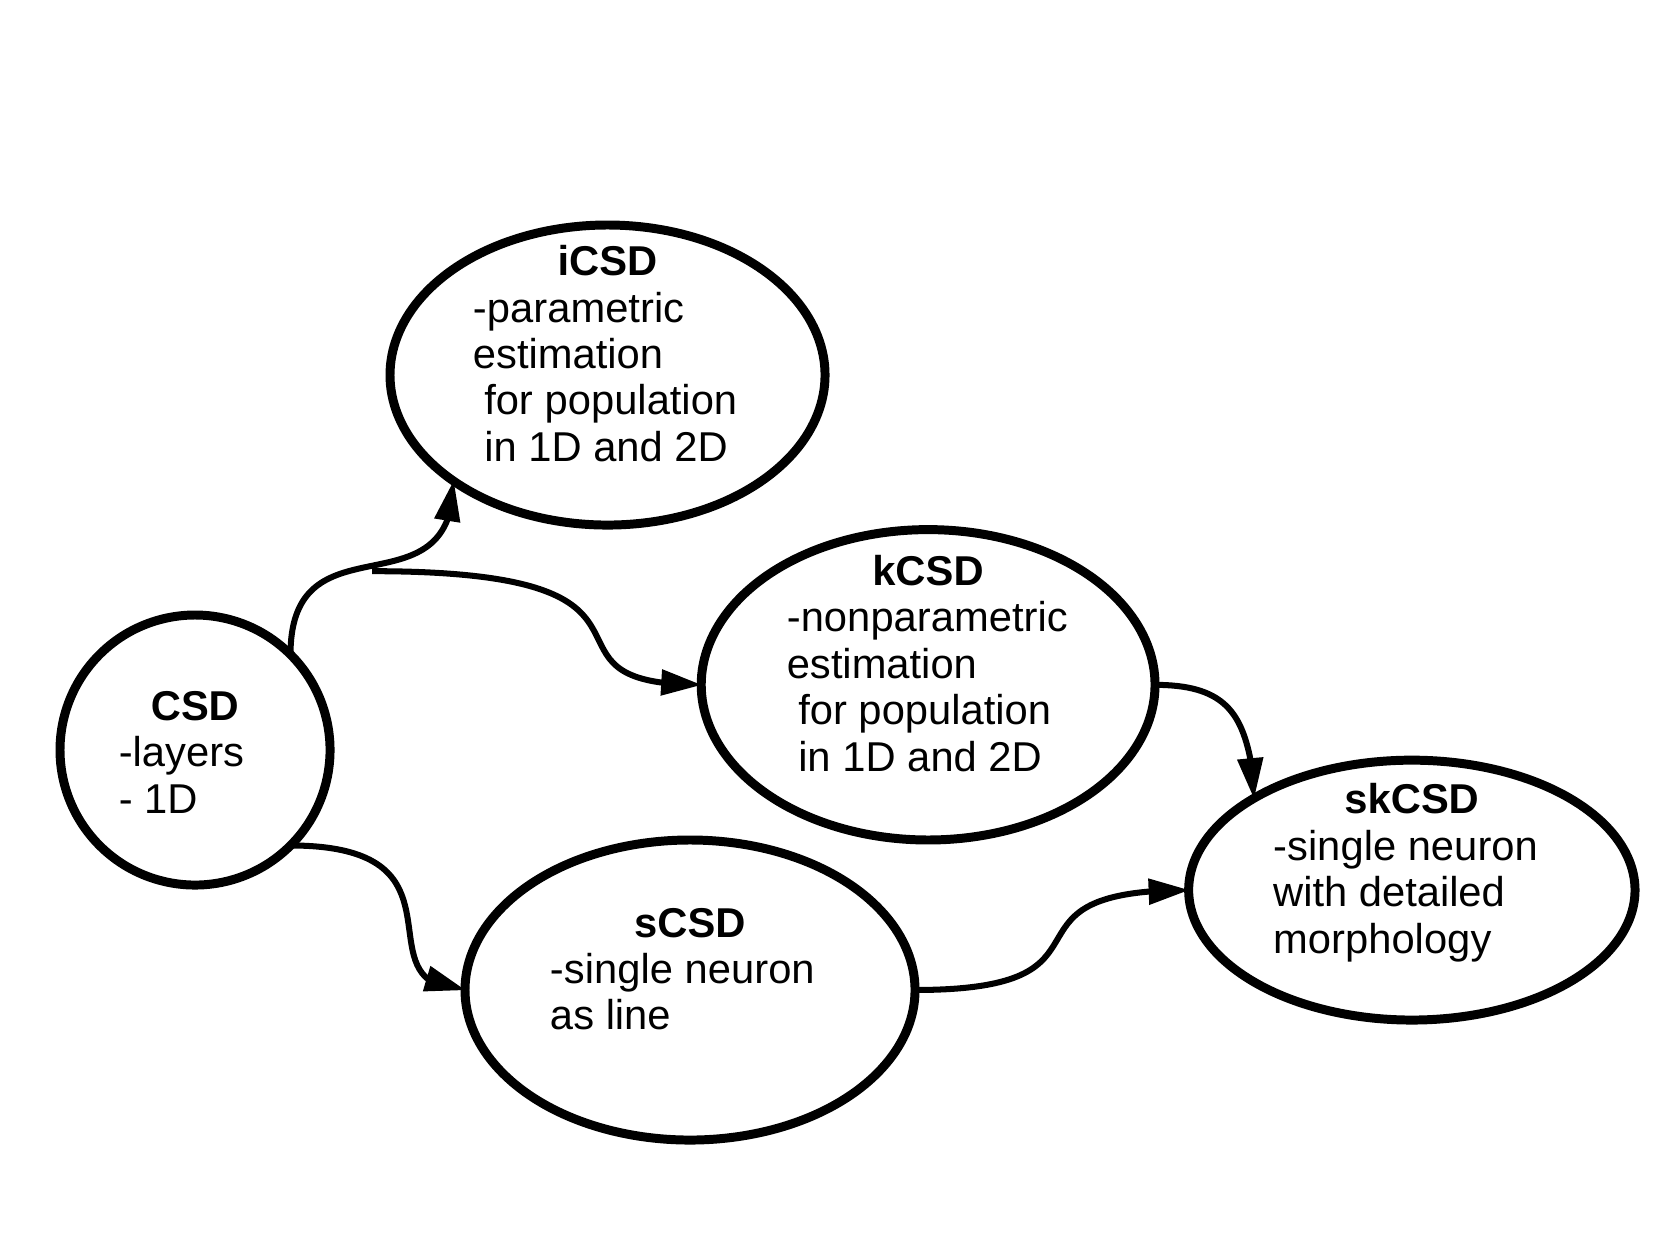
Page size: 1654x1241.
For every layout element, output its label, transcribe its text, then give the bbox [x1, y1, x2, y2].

text_box kCSD -nonparametric estimation for population in 1D and 2D [701, 529, 1155, 841]
text_box sCSD -single neuron as line [465, 840, 915, 1141]
text_box CSD -layers - 1D [60, 615, 331, 886]
text_box iCSD -parametric estimation for population in 1D and 2D [390, 225, 826, 526]
text_box skCSD -single neuron with detailed morphology [1188, 760, 1636, 1021]
